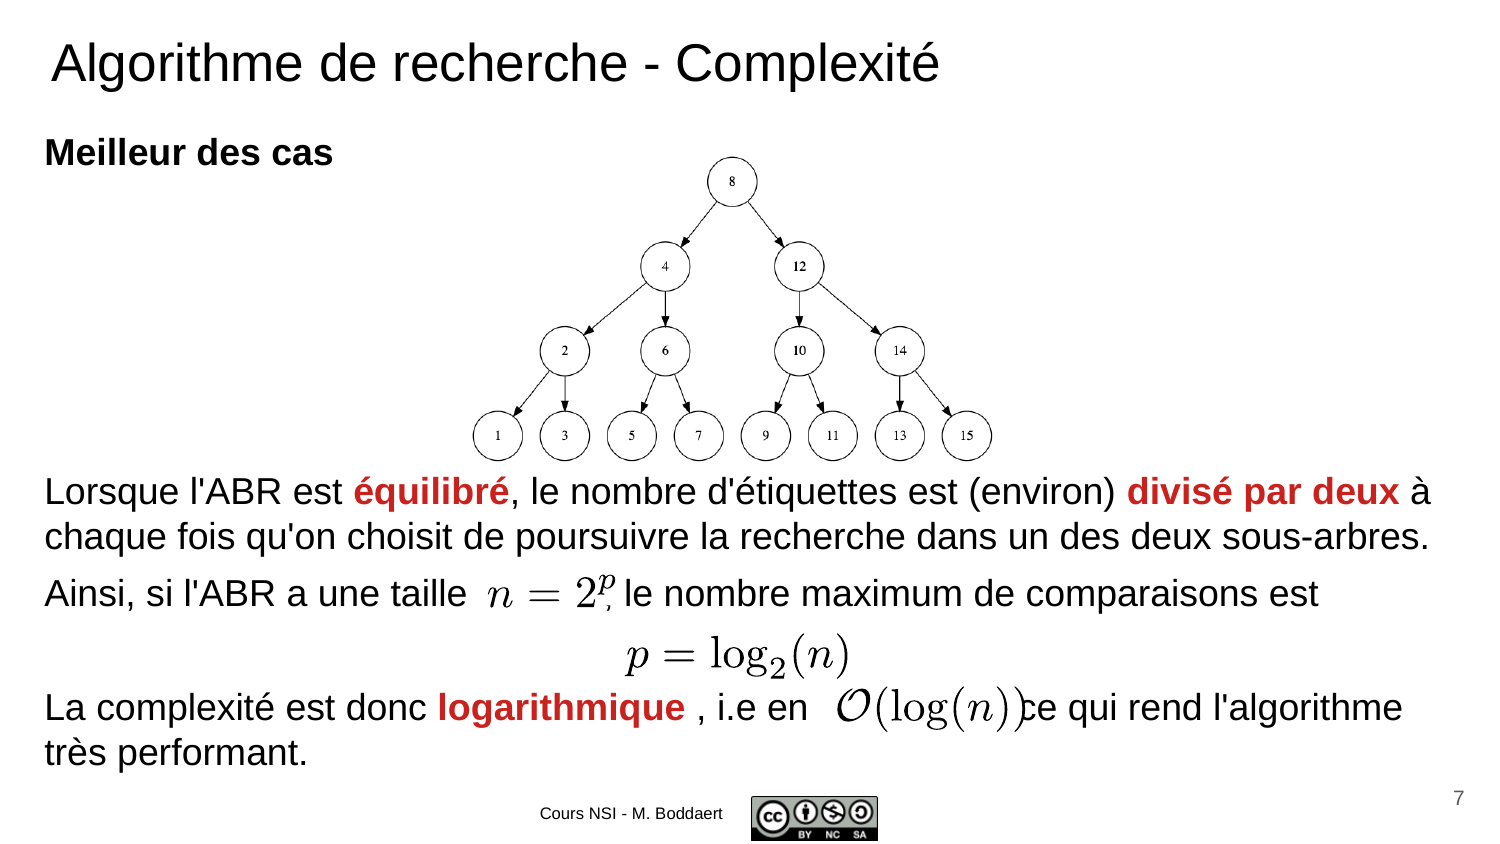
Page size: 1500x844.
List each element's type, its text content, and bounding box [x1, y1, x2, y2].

picture [751, 812, 878, 841]
text_box [624, 633, 848, 679]
slide_number <numéro> [1389, 764, 1480, 830]
text_box [487, 574, 616, 608]
text_box Lorsque l'ABR est équilibré, le nombre d'étiquettes est (environ) divisé par deux à chaque fois qu'on choisit de poursuivre la recherche dans un des deux sous-arbres. Ainsi, si l'ABR a une taille , le nombre maximum de comparaisons est La complexité est donc logarithmique , i.e en , ce qui rend l'algorithme très performant. [29, 768, 1389, 812]
text_box [837, 686, 1026, 732]
title Algorithme de recherche - Complexité [51, 13, 1449, 108]
picture [469, 153, 995, 464]
text_box Meilleur des cas [29, 120, 1477, 768]
